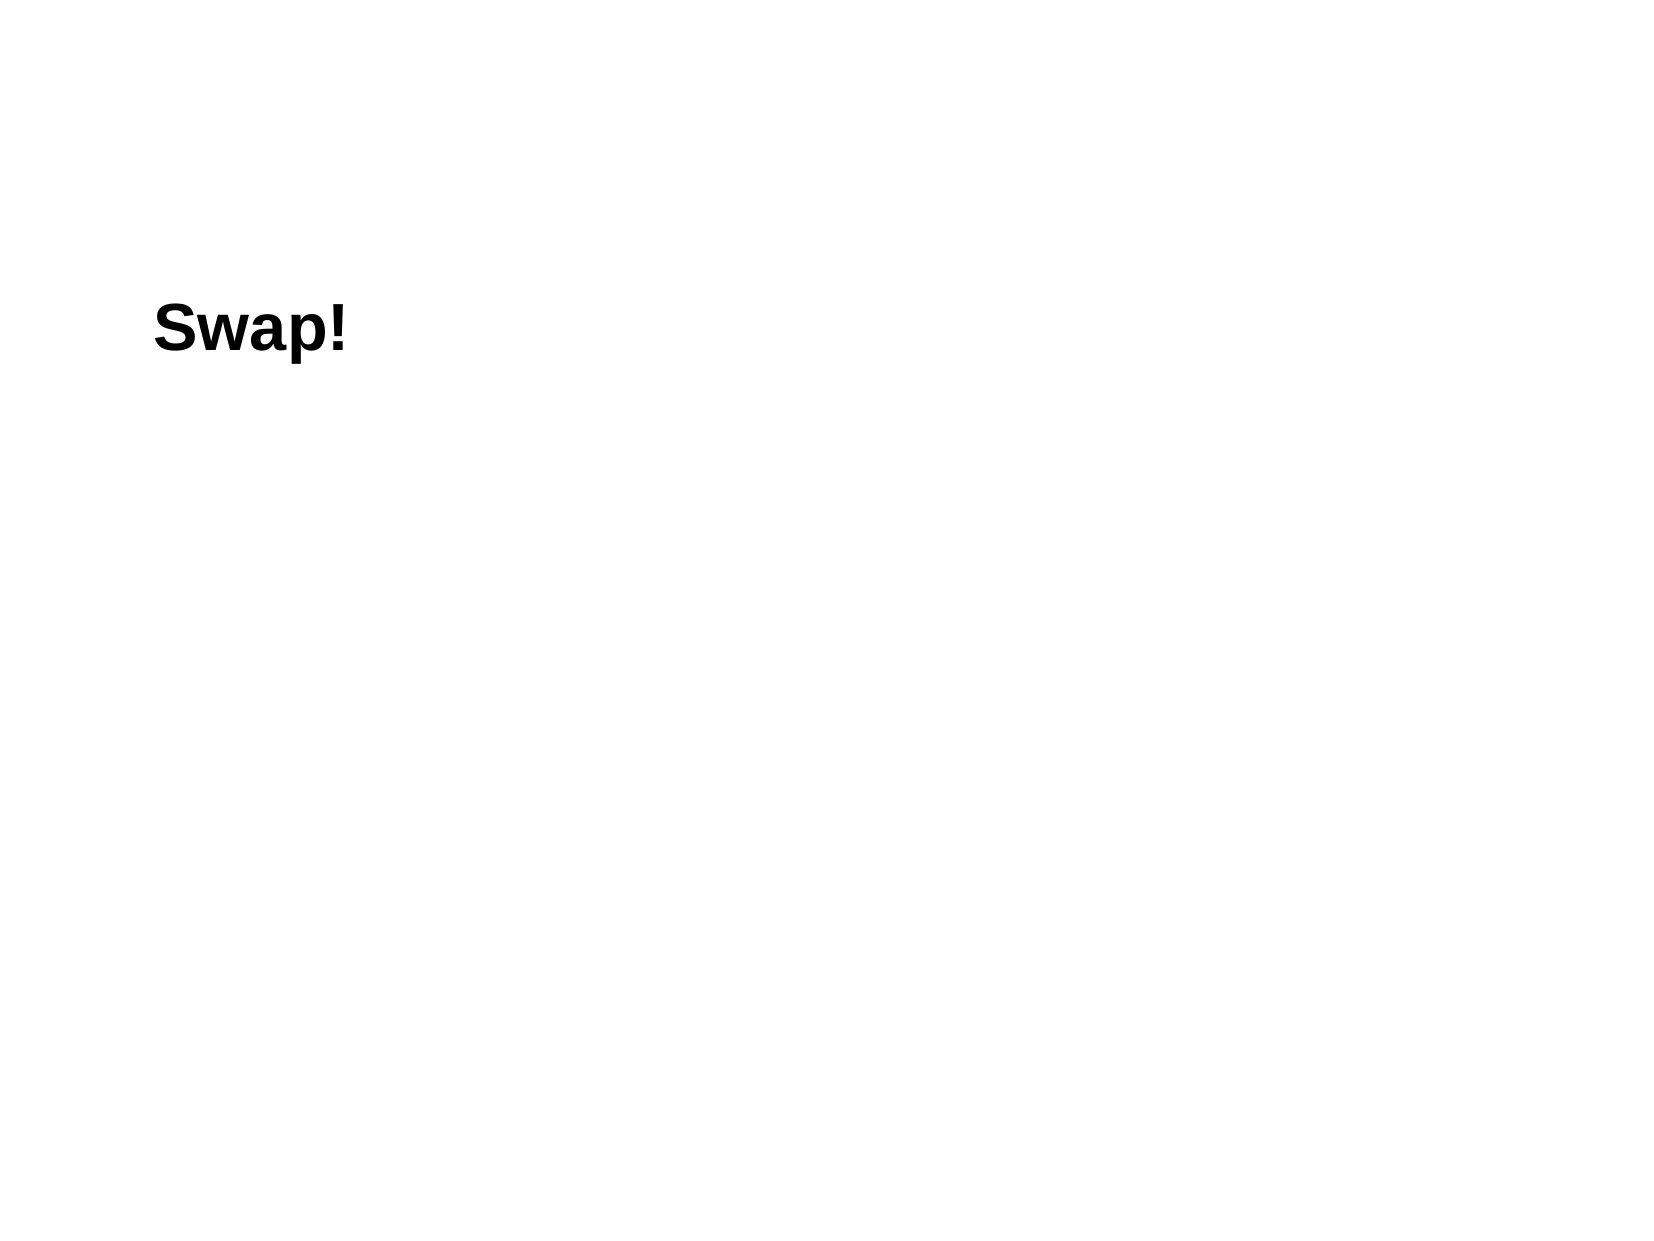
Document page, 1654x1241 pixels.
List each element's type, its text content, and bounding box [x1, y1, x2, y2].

list Swap! [82, 290, 1571, 1010]
